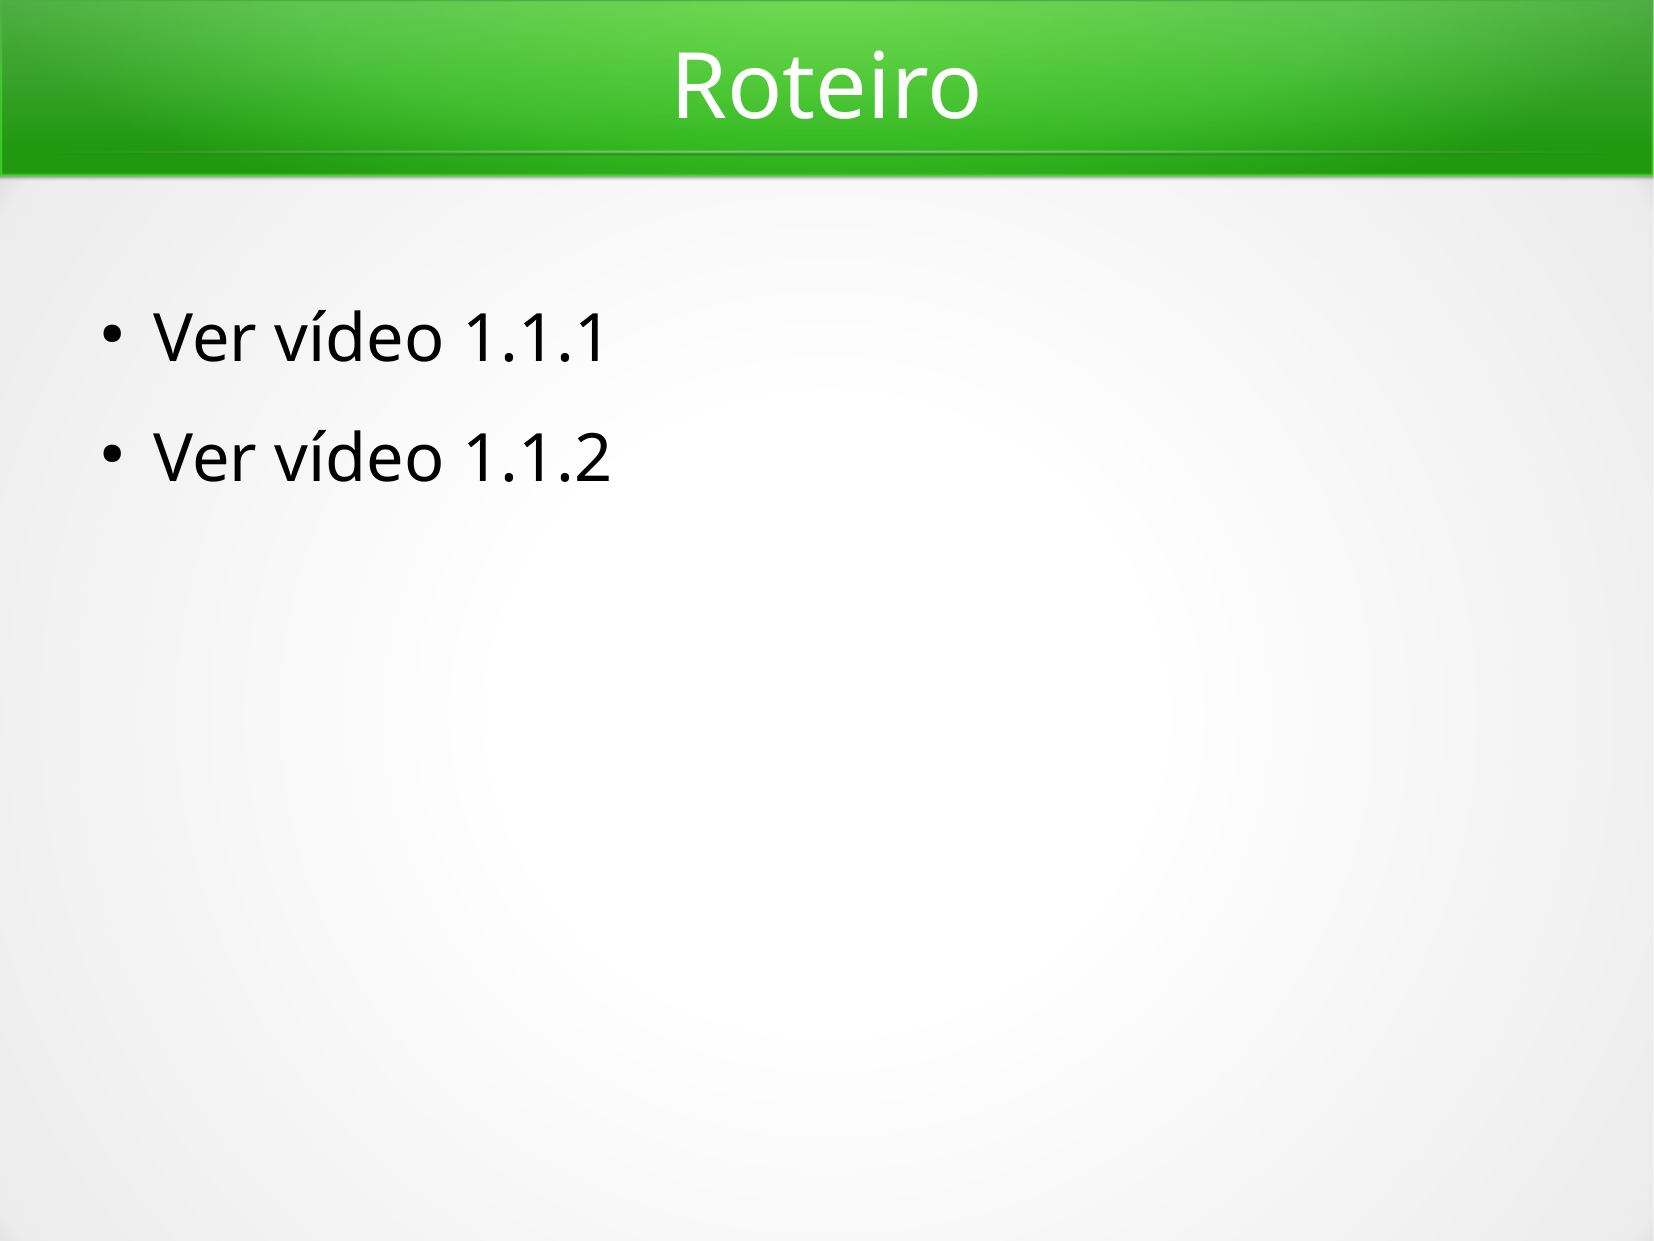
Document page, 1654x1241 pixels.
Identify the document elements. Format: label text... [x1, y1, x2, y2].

list Ver vídeo 1.1.1 Ver vídeo 1.1.2 [82, 290, 1571, 1010]
title Roteiro [82, 11, 1571, 154]
picture [0, 0, 1654, 1241]
